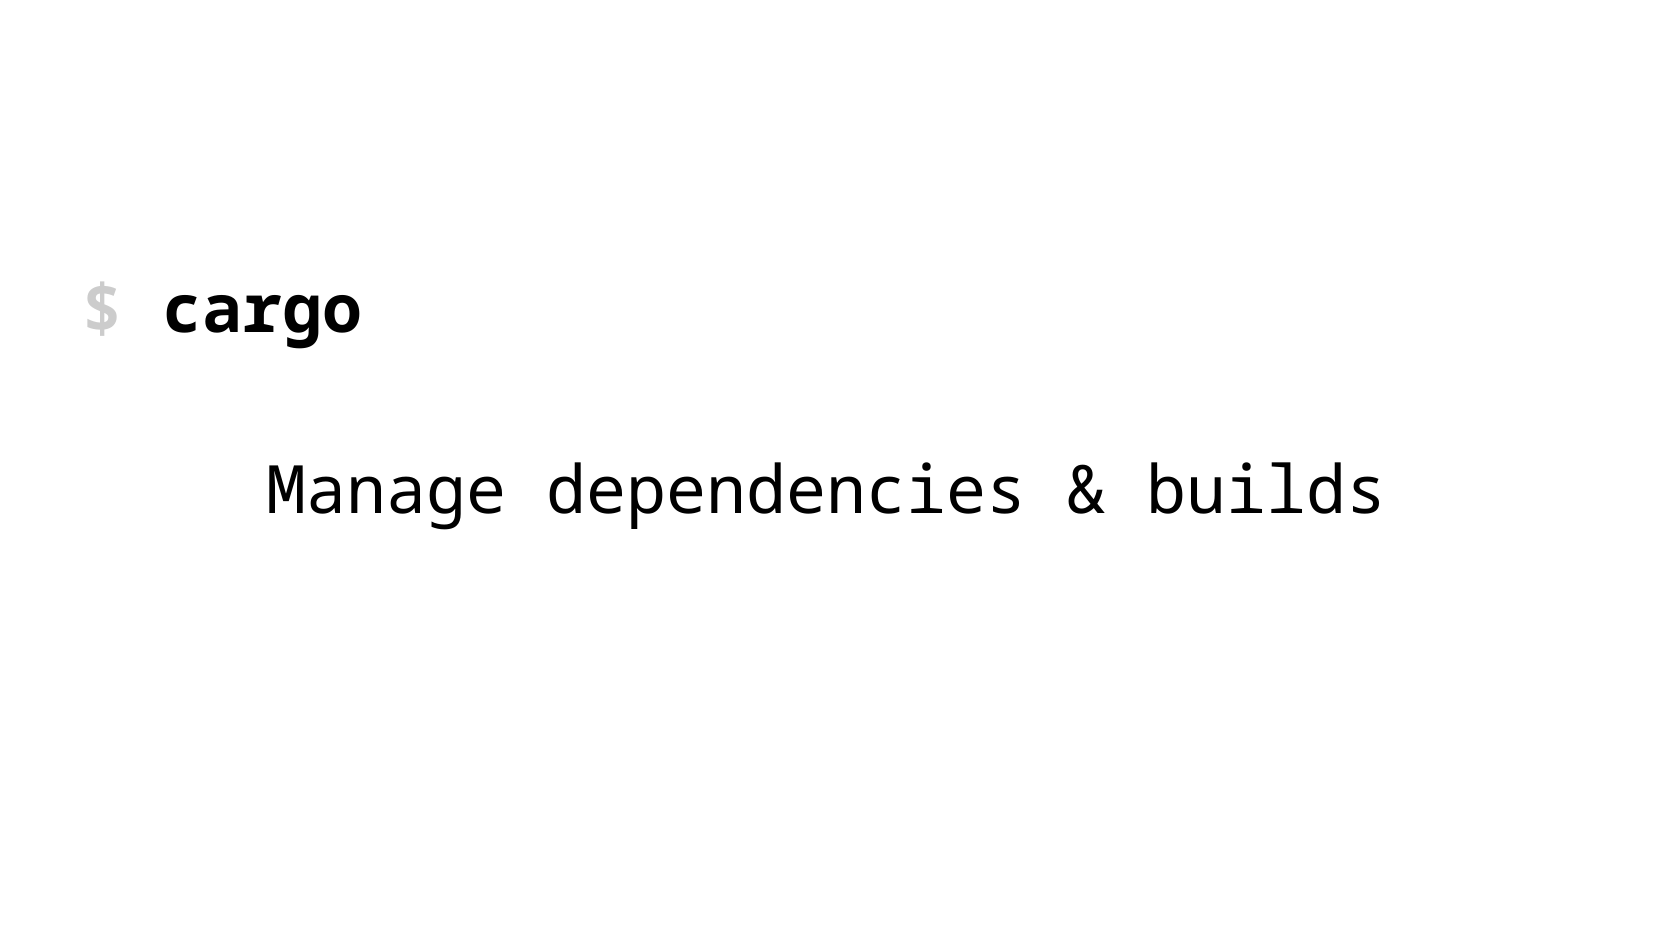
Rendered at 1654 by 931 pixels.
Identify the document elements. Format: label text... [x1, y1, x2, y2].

subtitle $ cargo Manage dependencies & builds [82, 37, 1571, 758]
